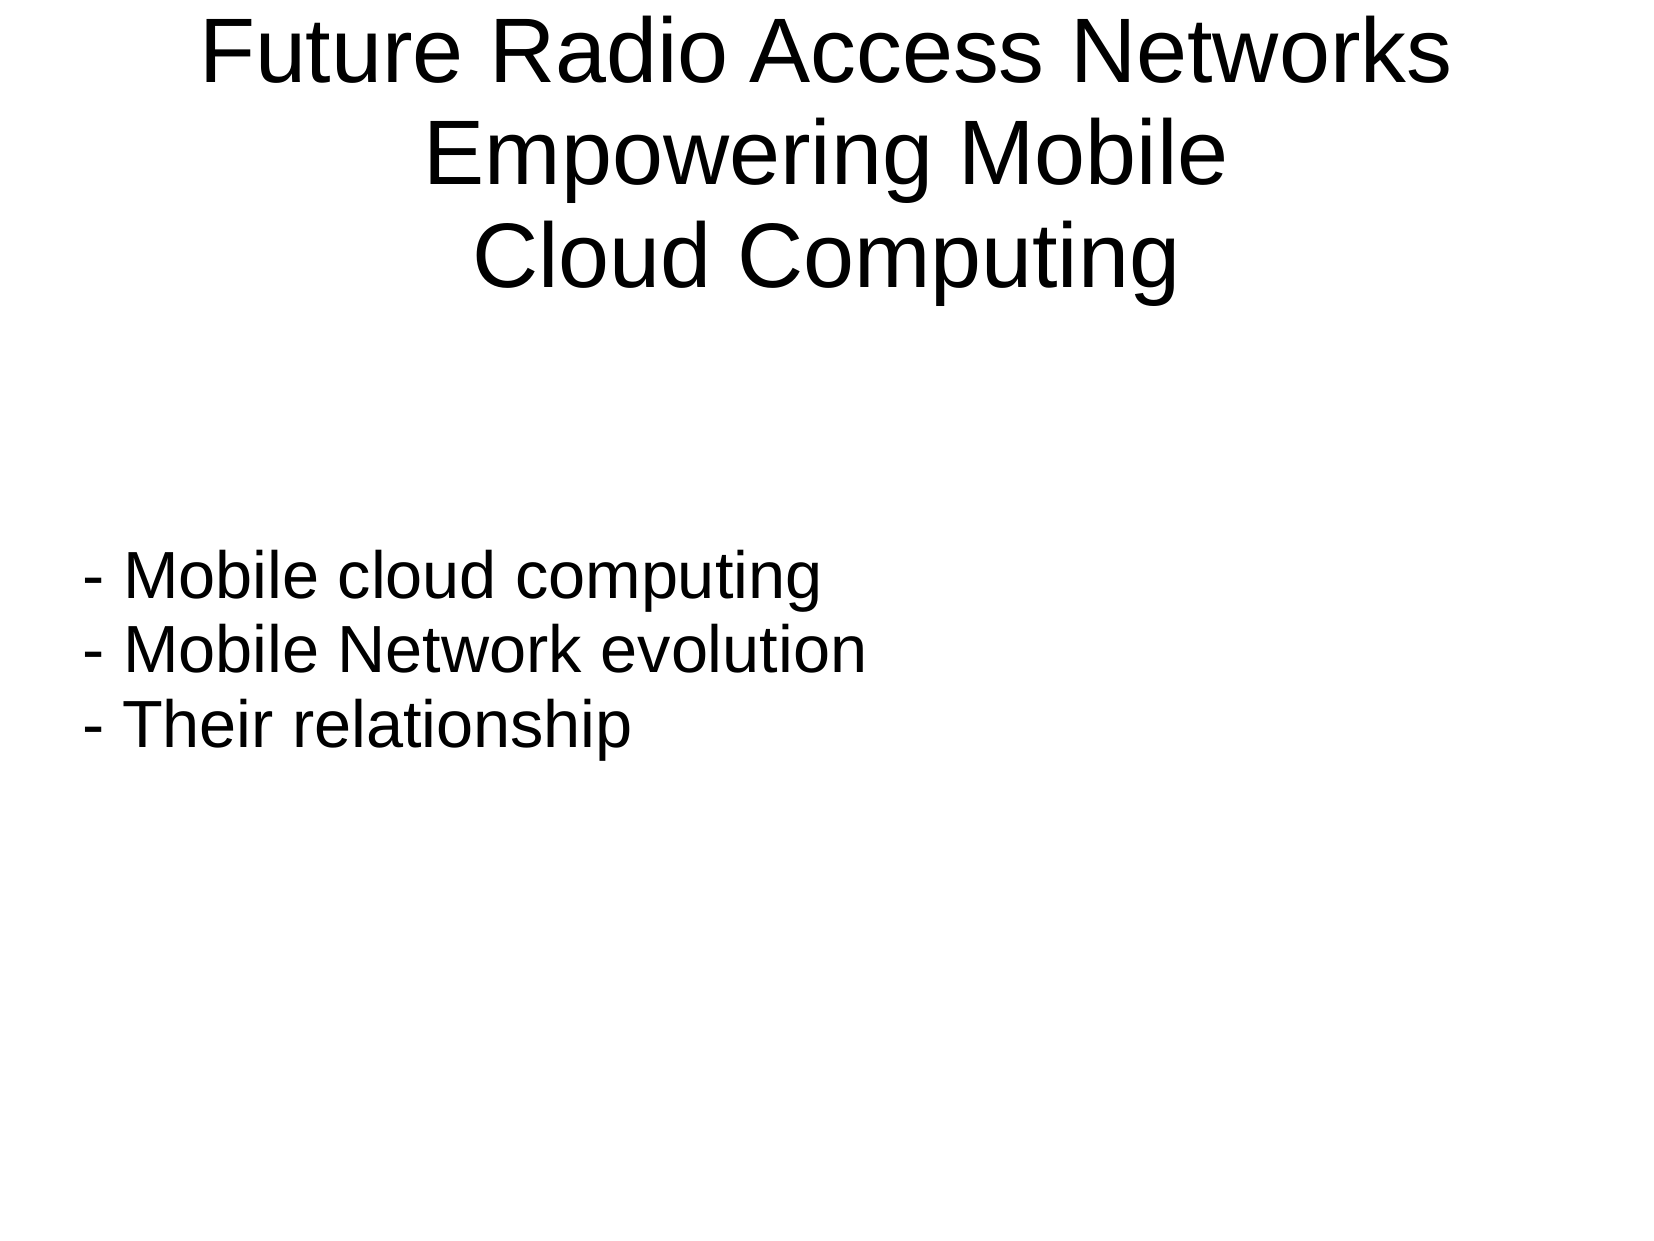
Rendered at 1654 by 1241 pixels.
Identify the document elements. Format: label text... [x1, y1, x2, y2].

subtitle - Mobile cloud computing - Mobile Network evolution - Their relationship [82, 290, 1571, 1010]
title Future Radio Access Networks Empowering Mobile Cloud Computing [82, 0, 1571, 290]
